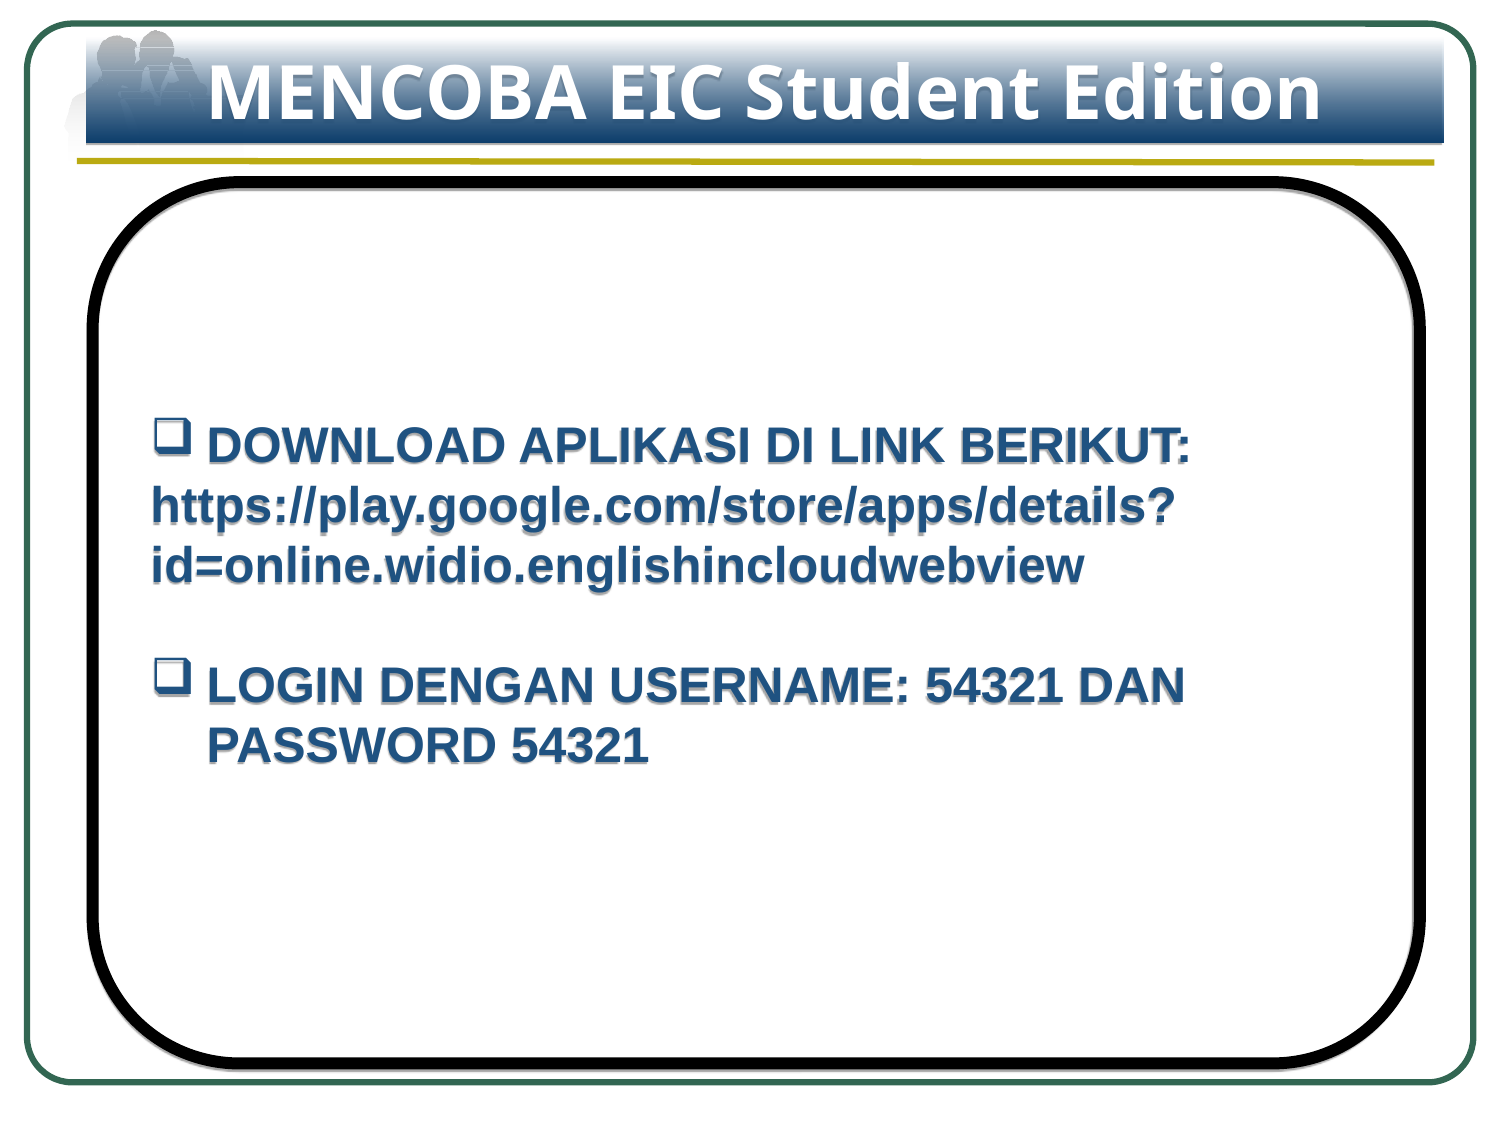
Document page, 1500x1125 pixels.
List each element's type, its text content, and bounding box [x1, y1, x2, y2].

text_box MENCOBA EIC Student Edition [86, 37, 1444, 143]
text_box DOWNLOAD APLIKASI DI LINK BERIKUT: https://play.google.com/store/apps/details?id=online.widio.englishincloudwebview LOGIN DENGAN USERNAME: 54321 DAN PASSWORD 54321 [92, 182, 1420, 1064]
